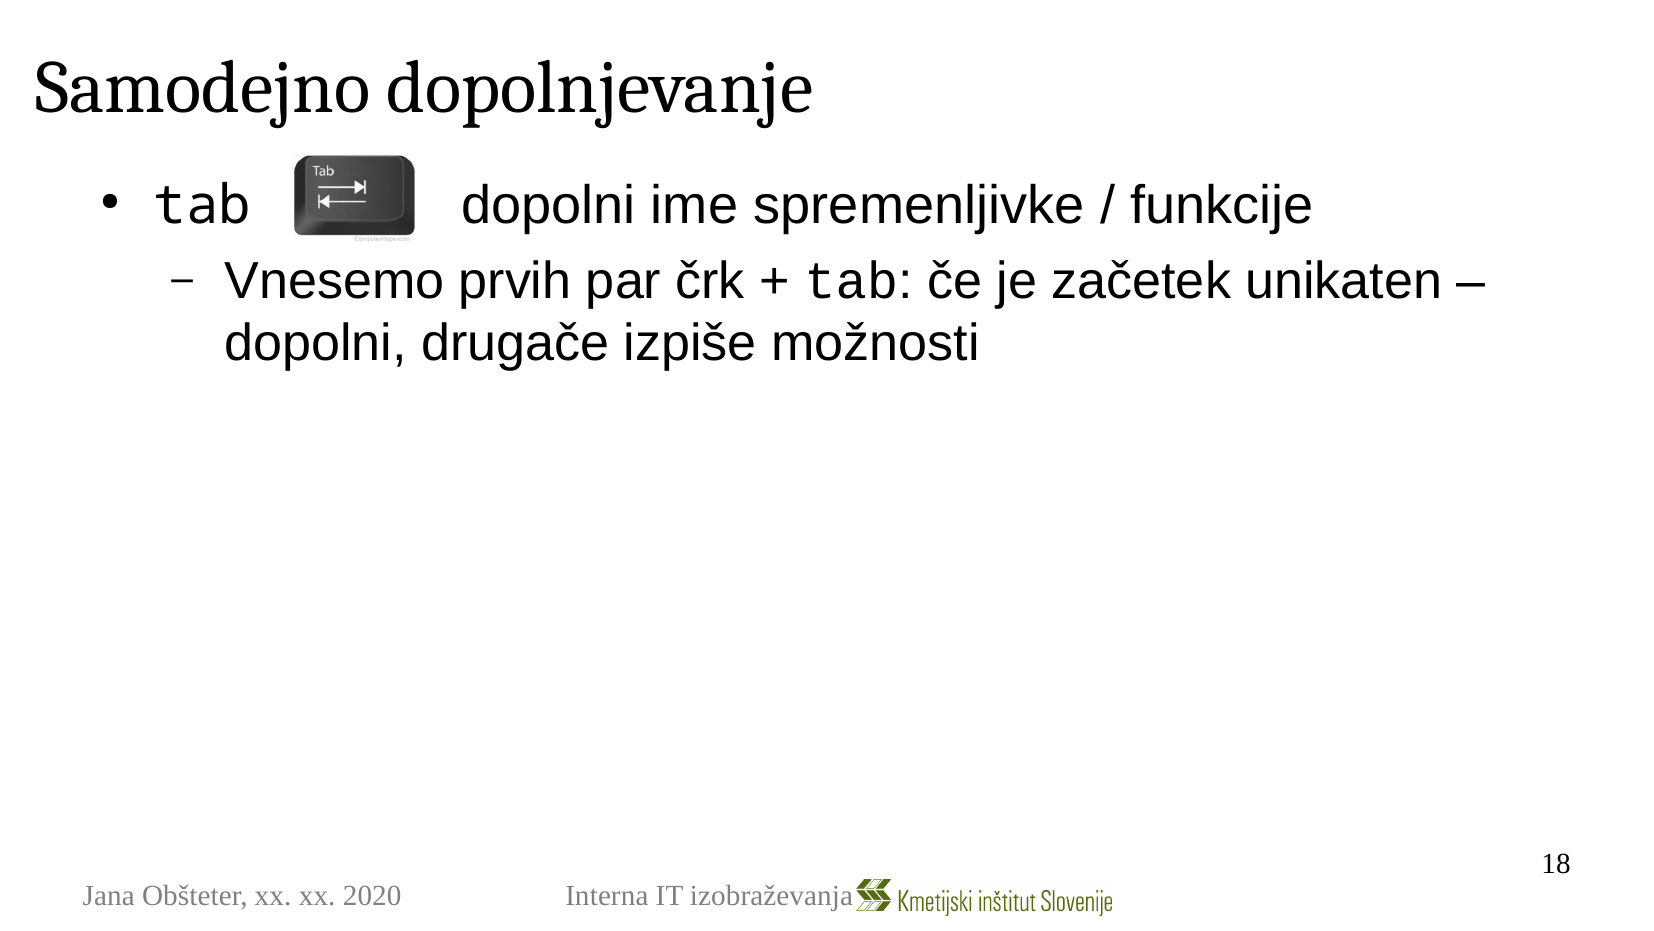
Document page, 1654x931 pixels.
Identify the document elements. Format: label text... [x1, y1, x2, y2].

picture [856, 879, 1112, 916]
picture [289, 153, 420, 242]
list tab dopolni ime spremenljivke / funkcije Vnesemo prvih par črk + tab: če je začetek unikaten – dopolni, drugače izpiše možnosti [82, 165, 1571, 769]
title Samodejno dopolnjevanje [35, 21, 1524, 154]
